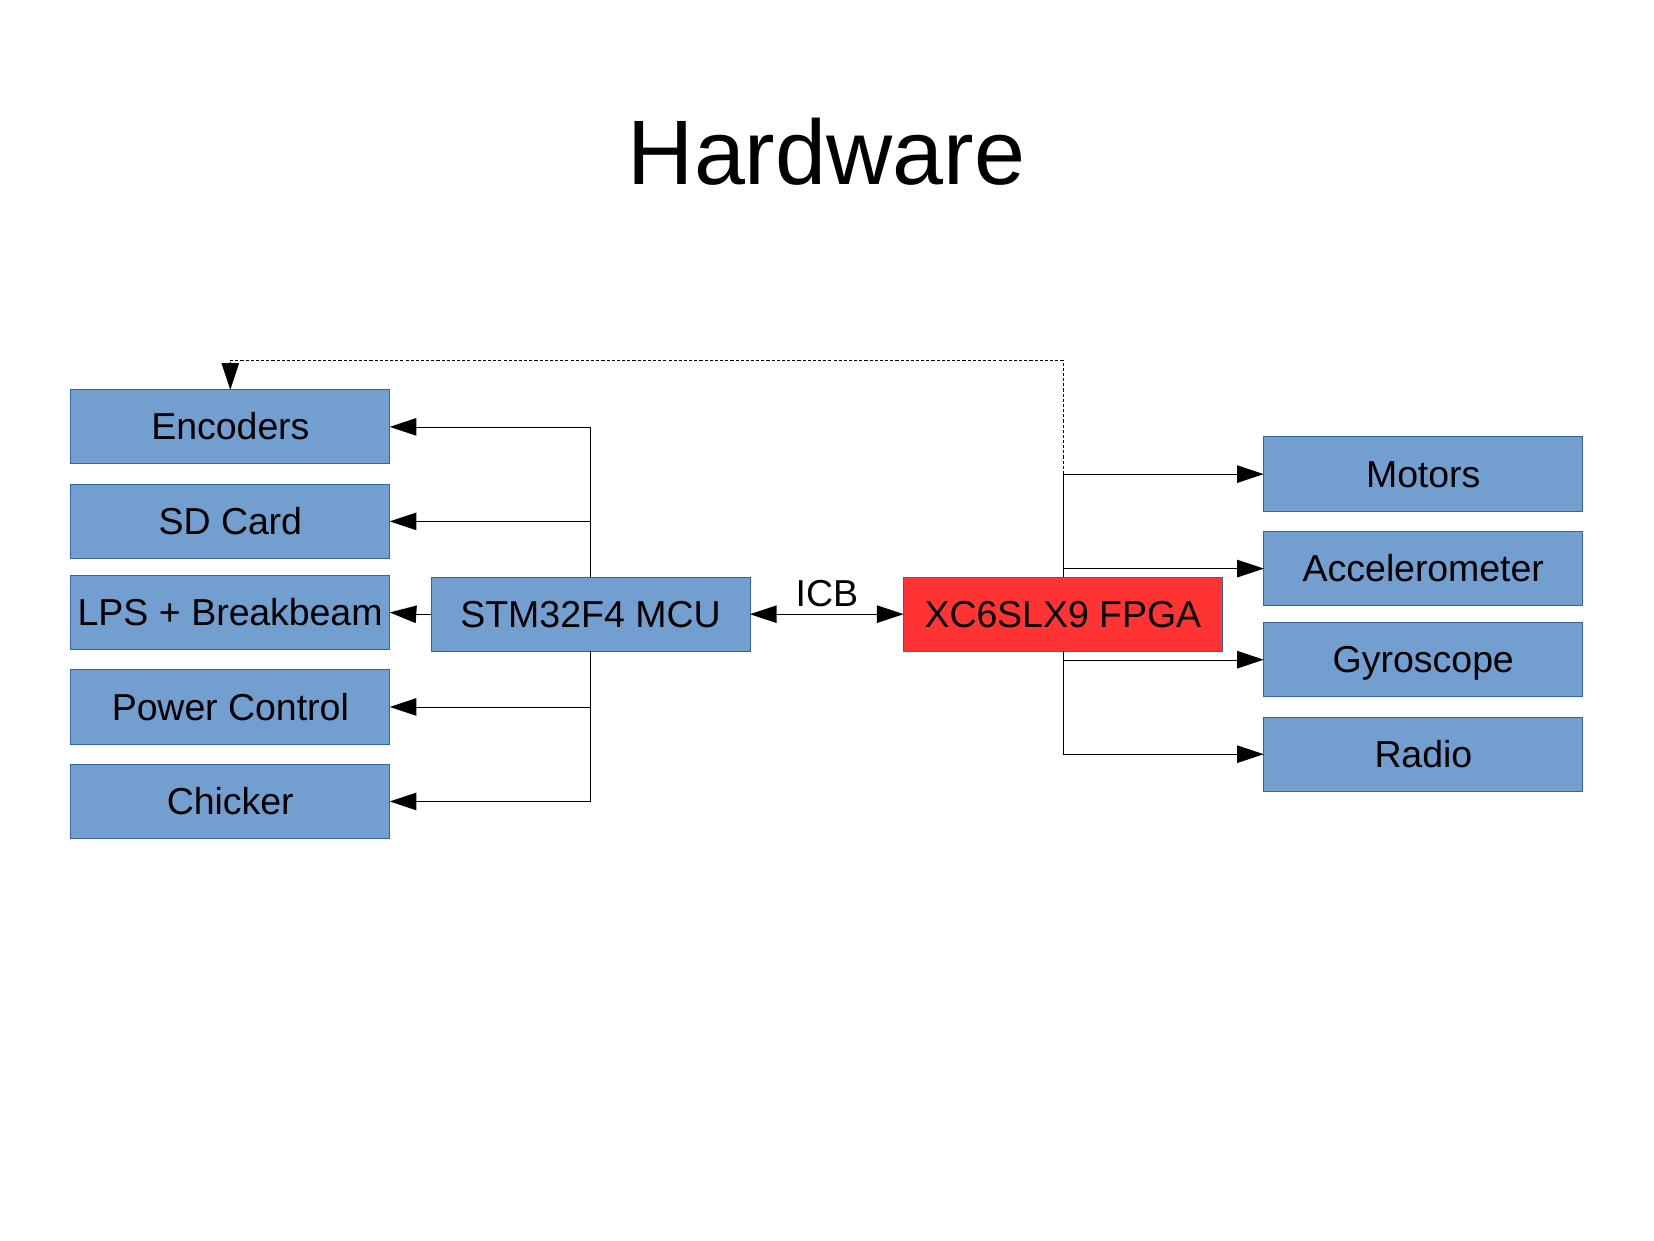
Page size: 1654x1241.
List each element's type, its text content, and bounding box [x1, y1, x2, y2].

text_box XC6SLX9 FPGA [903, 577, 1223, 652]
text_box Gyroscope [1263, 622, 1583, 697]
text_box Chicker [70, 764, 390, 839]
title Hardware [82, 49, 1571, 257]
text_box Power Control [70, 669, 390, 745]
text_box SD Card [70, 484, 390, 559]
text_box Motors [1263, 436, 1583, 512]
text_box STM32F4 MCU [431, 577, 751, 652]
text_box Encoders [70, 389, 390, 464]
text_box Accelerometer [1263, 531, 1583, 606]
text_box Radio [1263, 717, 1583, 792]
text_box LPS + Breakbeam [70, 575, 390, 650]
